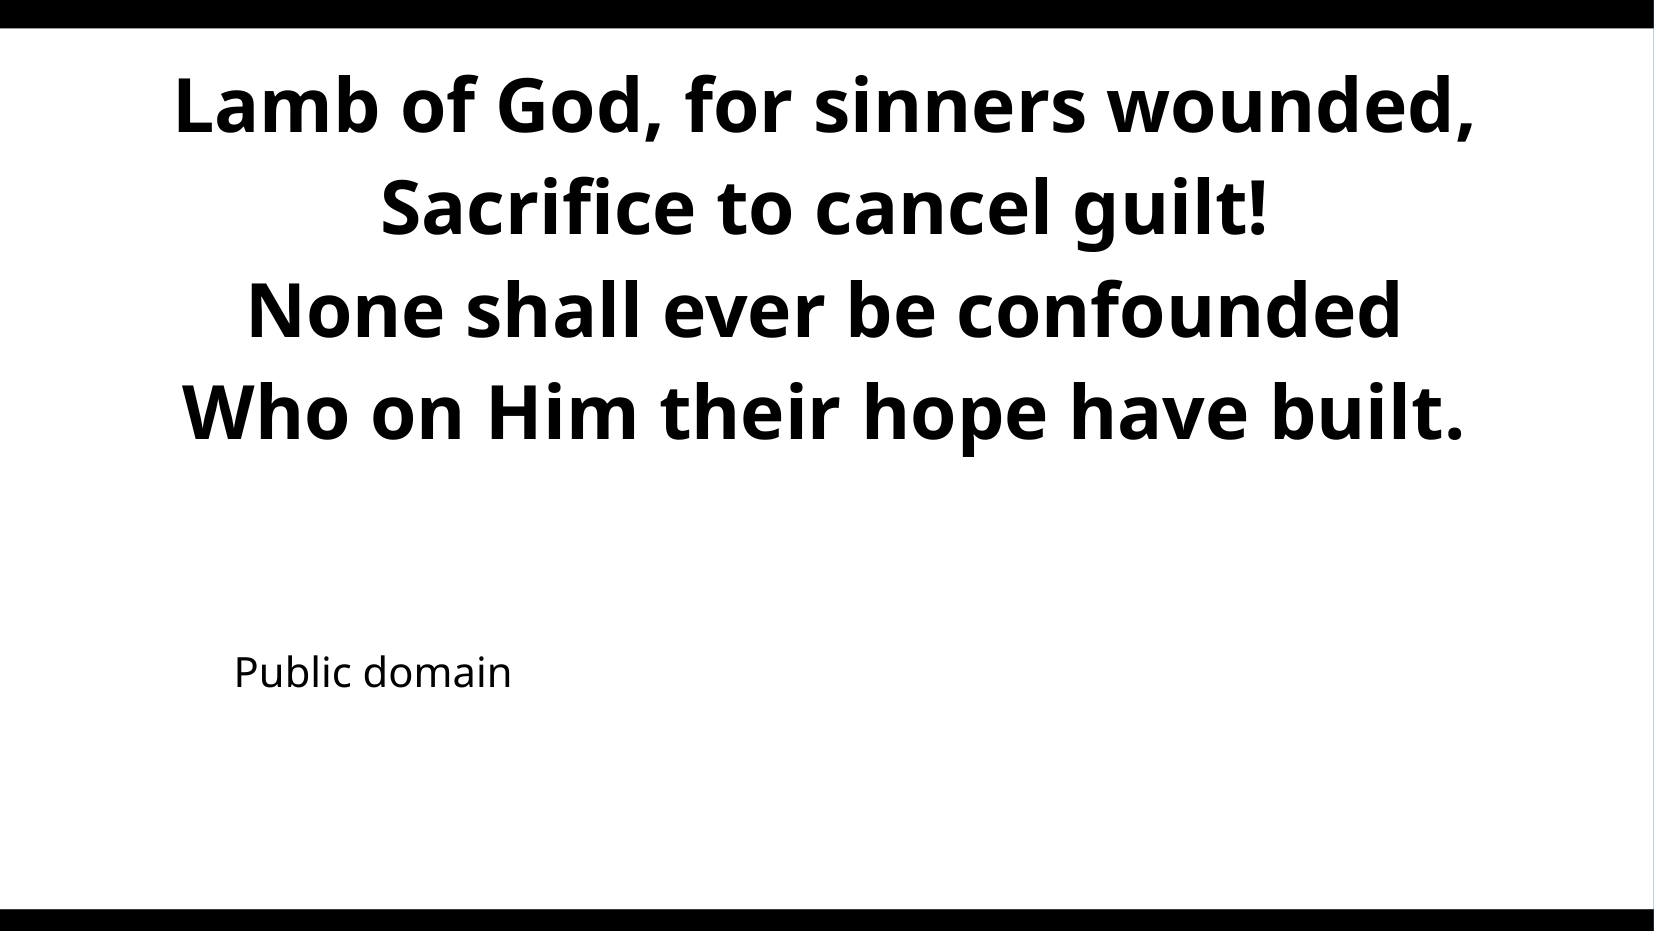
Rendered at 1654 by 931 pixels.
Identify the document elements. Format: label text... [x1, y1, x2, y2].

text_box Lamb of God, for sinners wounded, Sacrifice to cancel guilt! None shall ever be confounded Who on Him their hope have built. Public domain [90, 45, 1561, 812]
picture [0, 0, 1654, 931]
